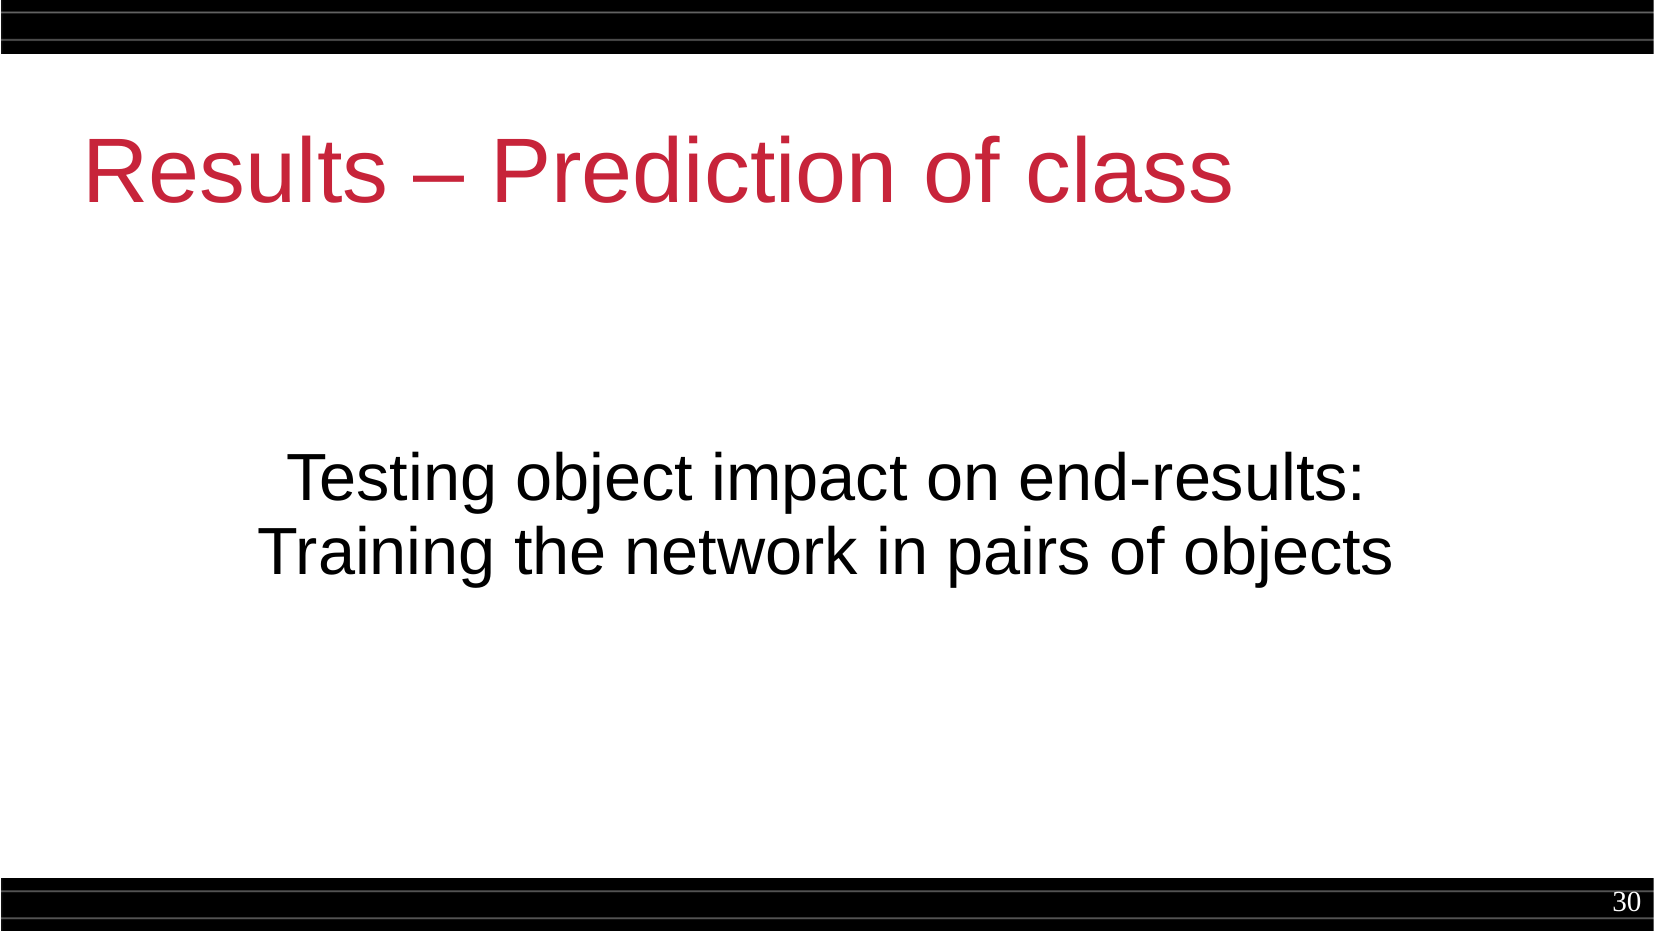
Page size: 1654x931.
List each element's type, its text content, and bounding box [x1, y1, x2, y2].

picture [1, 878, 1654, 931]
subtitle Testing object impact on end-results: Training the network in pairs of objects [82, 271, 1571, 758]
picture [1, 0, 1654, 54]
title Results – Prediction of class [82, 92, 1571, 249]
